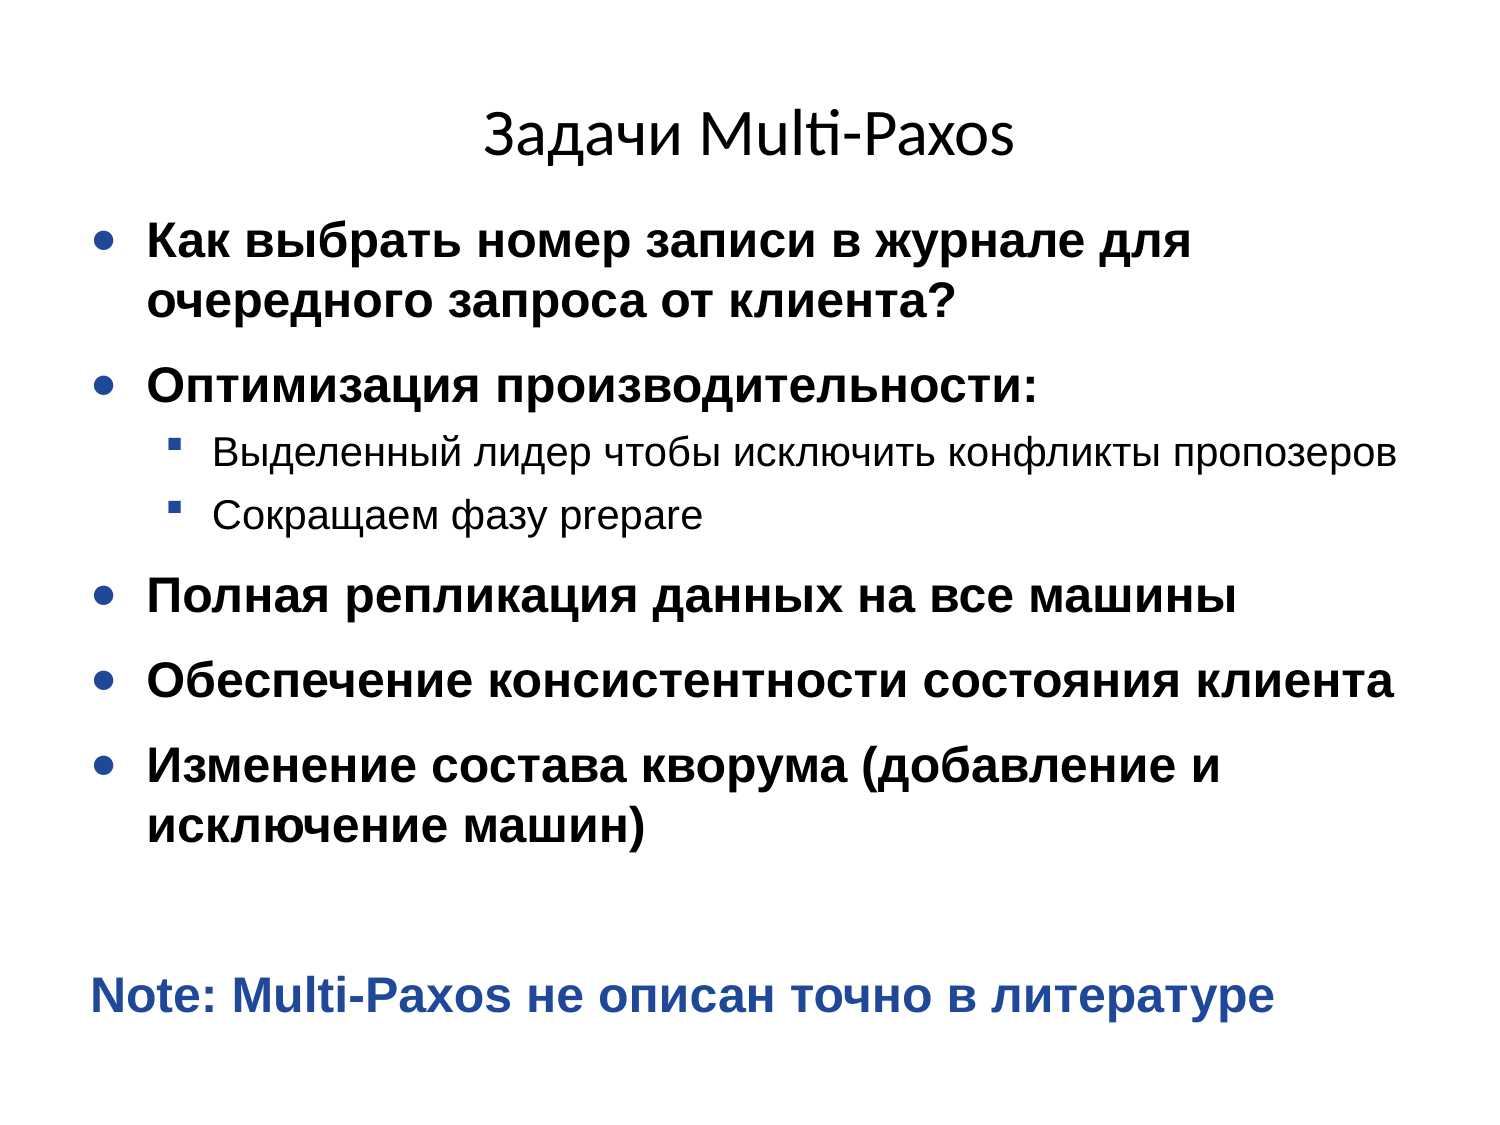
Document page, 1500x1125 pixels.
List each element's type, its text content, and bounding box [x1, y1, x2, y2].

list Как выбрать номер записи в журнале для очередного запроса от клиента? Оптимизация производительности: Выделенный лидер чтобы исключить конфликты пропозеров Сокращаем фазу prepare Полная репликация данных на все машины Обеспечение консистентности состояния клиента Изменение состава кворума (добавление и исключение машин) Note: Multi-Paxos не описан точно в литературе [75, 233, 1425, 1005]
title Задачи Multi-Paxos [75, 45, 1426, 233]
